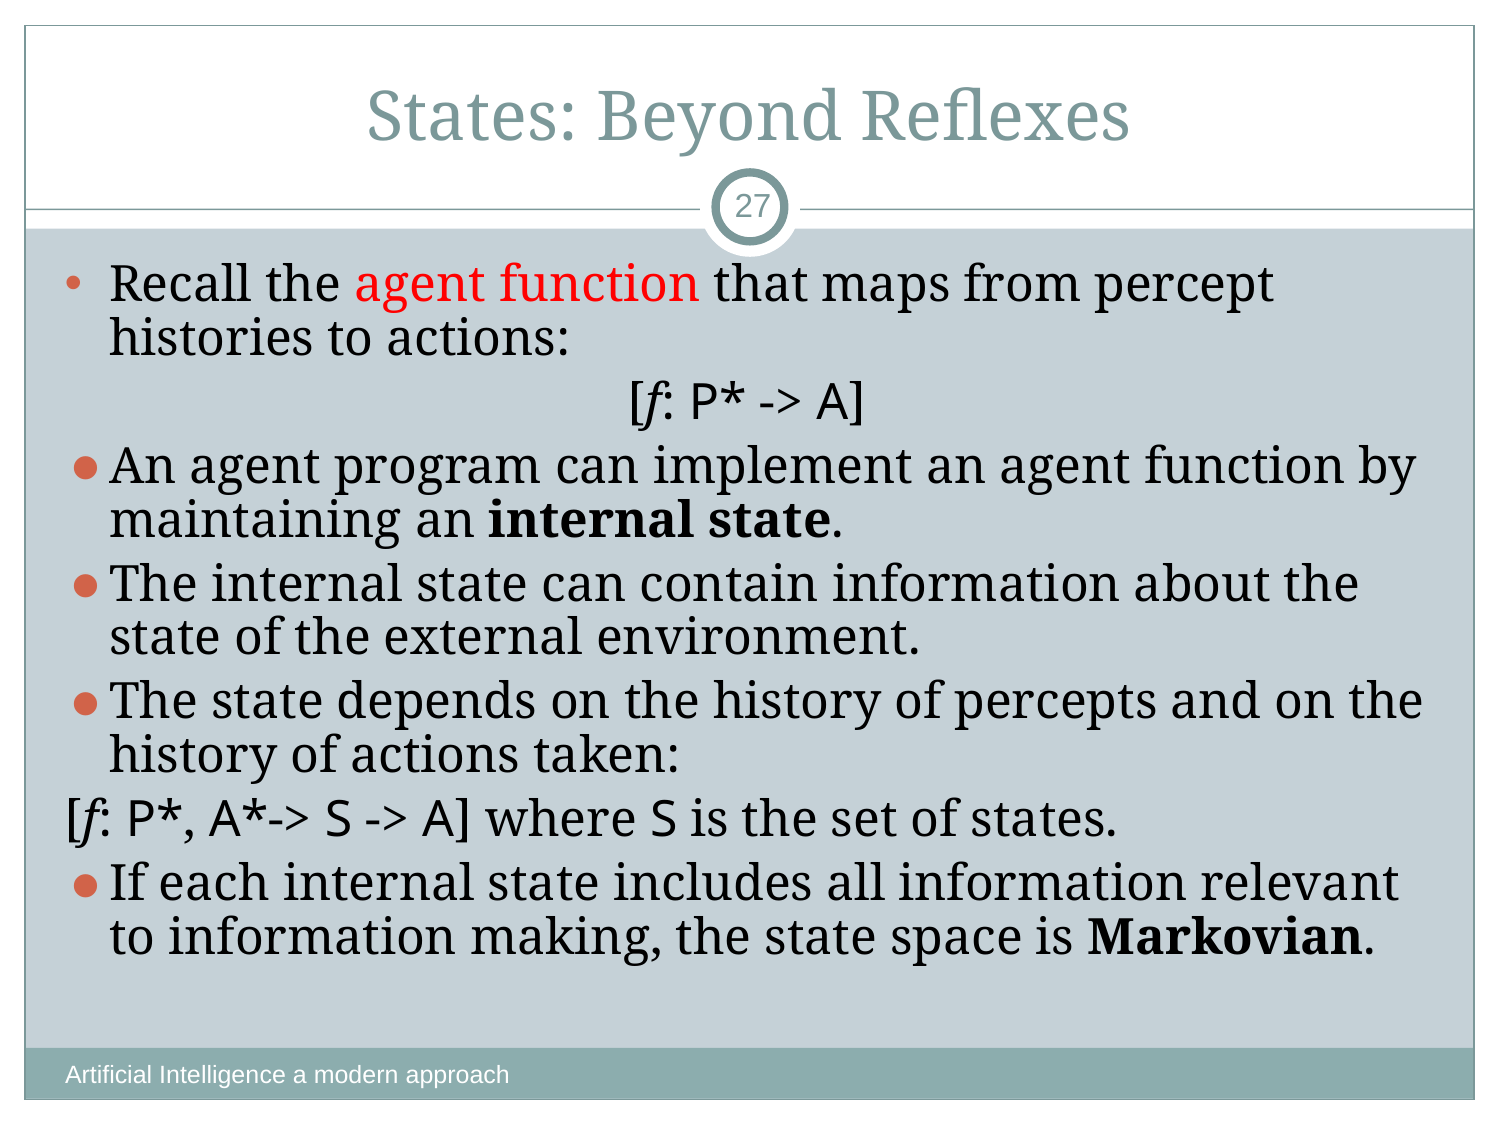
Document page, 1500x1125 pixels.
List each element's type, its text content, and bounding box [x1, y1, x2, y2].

text_box Artificial Intelligence a modern approach [49, 1051, 638, 1112]
title States: Beyond Reflexes [49, 37, 1450, 162]
list Recall the agent function that maps from percept histories to actions: [f: P* -> A] An agent program can implement an agent function by maintaining an internal state. The internal state can contain information about the state of the external environment. The state depends on the history of percepts and on the history of actions taken: [f: P*, A*-> S -> A] where S is the set of states. If each internal state includes all information relevant to information making, the state space is Markovian. [49, 250, 1445, 1001]
text_box <number> [715, 168, 791, 241]
